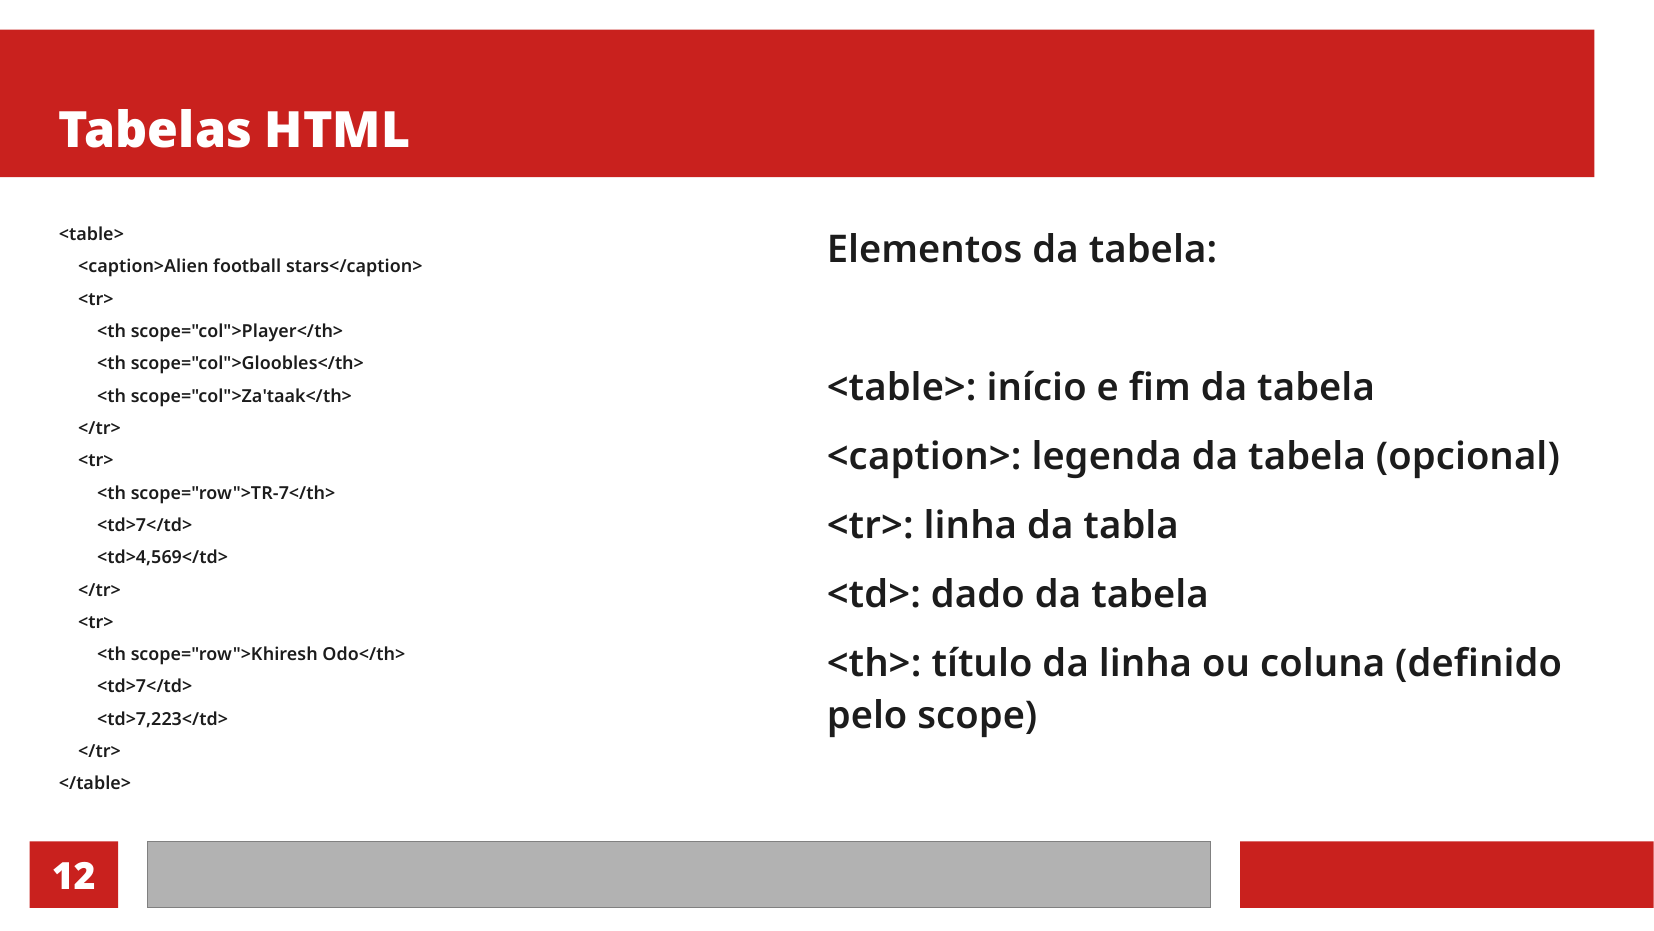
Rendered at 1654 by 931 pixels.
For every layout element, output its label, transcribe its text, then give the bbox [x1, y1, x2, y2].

list <table> <caption>Alien football stars</caption> <tr> <th scope="col">Player</th> <th scope="col">Gloobles</th> <th scope="col">Za'taak</th> </tr> <tr> <th scope="row">TR-7</th> <td>7</td> <td>4,569</td> </tr> <tr> <th scope="row">Khiresh Odo</th> <td>7</td> <td>7,223</td> </tr> </table> [59, 221, 826, 798]
title Tabelas HTML [59, 44, 1595, 163]
list Elementos da tabela: <table>: início e fim da tabela <caption>: legenda da tabela (opcional) <tr>: linha da tabla <td>: dado da tabela <th>: título da linha ou coluna (definido pelo scope) [826, 221, 1565, 798]
